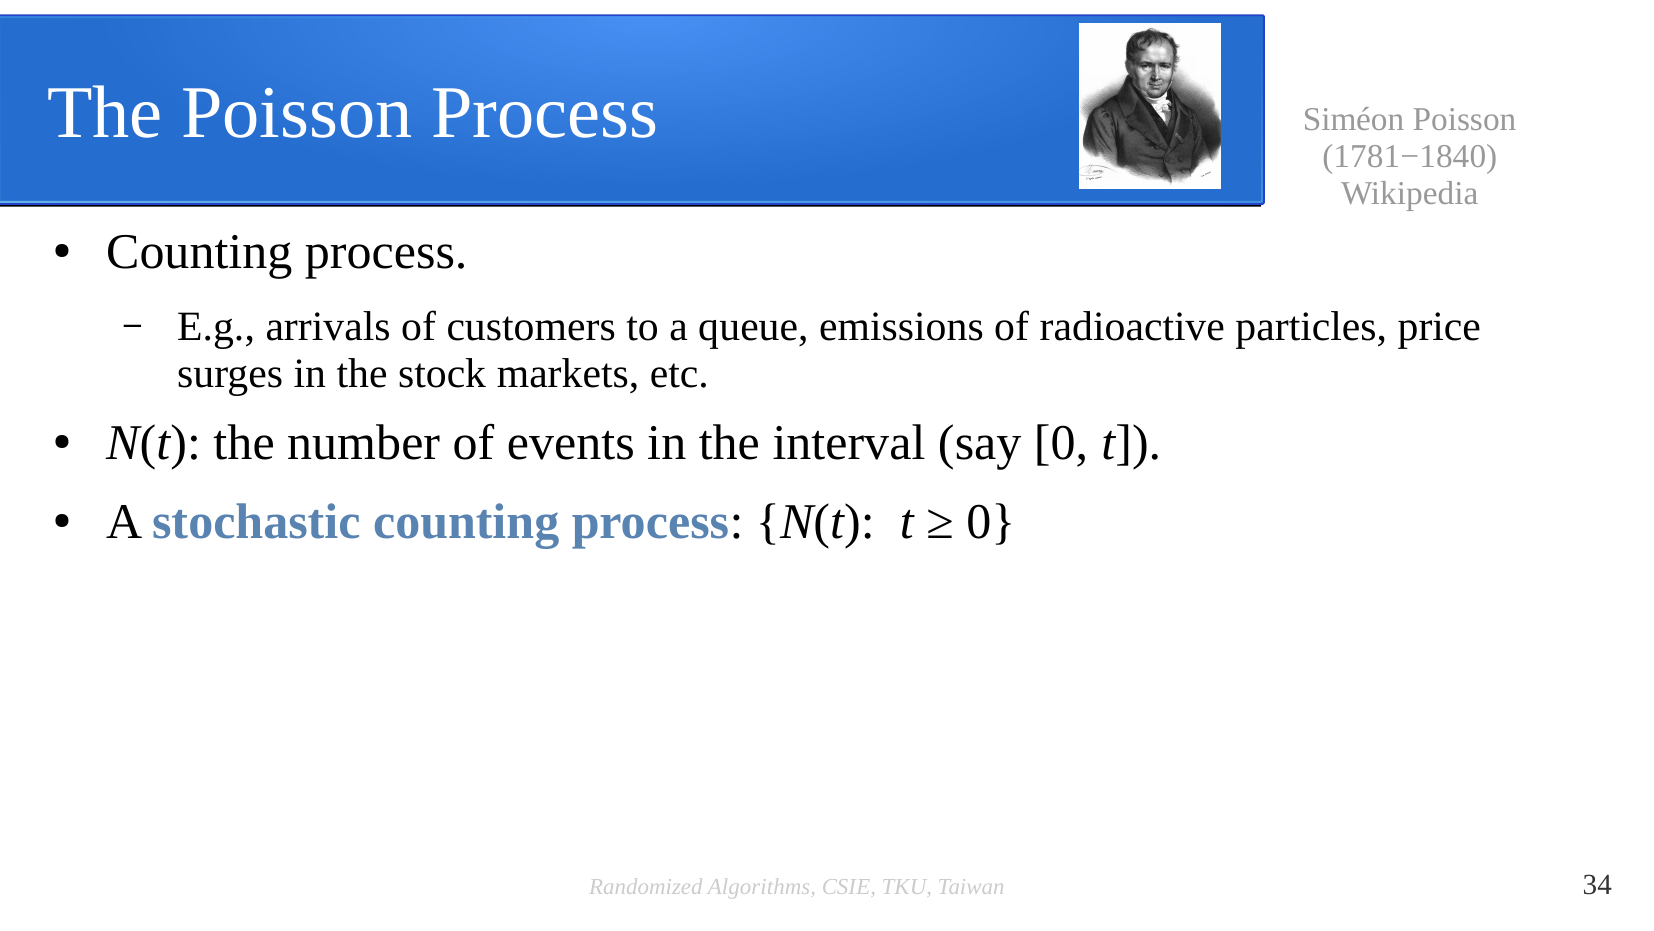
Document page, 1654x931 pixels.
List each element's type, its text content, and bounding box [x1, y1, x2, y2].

text_box Siméon Poisson (1781−1840) Wikipedia [1254, 93, 1565, 220]
picture [1079, 23, 1221, 189]
list Counting process. E.g., arrivals of customers to a queue, emissions of radioactive particles, price surges in the stock markets, etc. N(t): the number of events in the interval (say [0, t]). A stochastic counting process: {N(t): t ≥ 0} [35, 224, 1524, 764]
title The Poisson Process [47, 35, 1079, 189]
